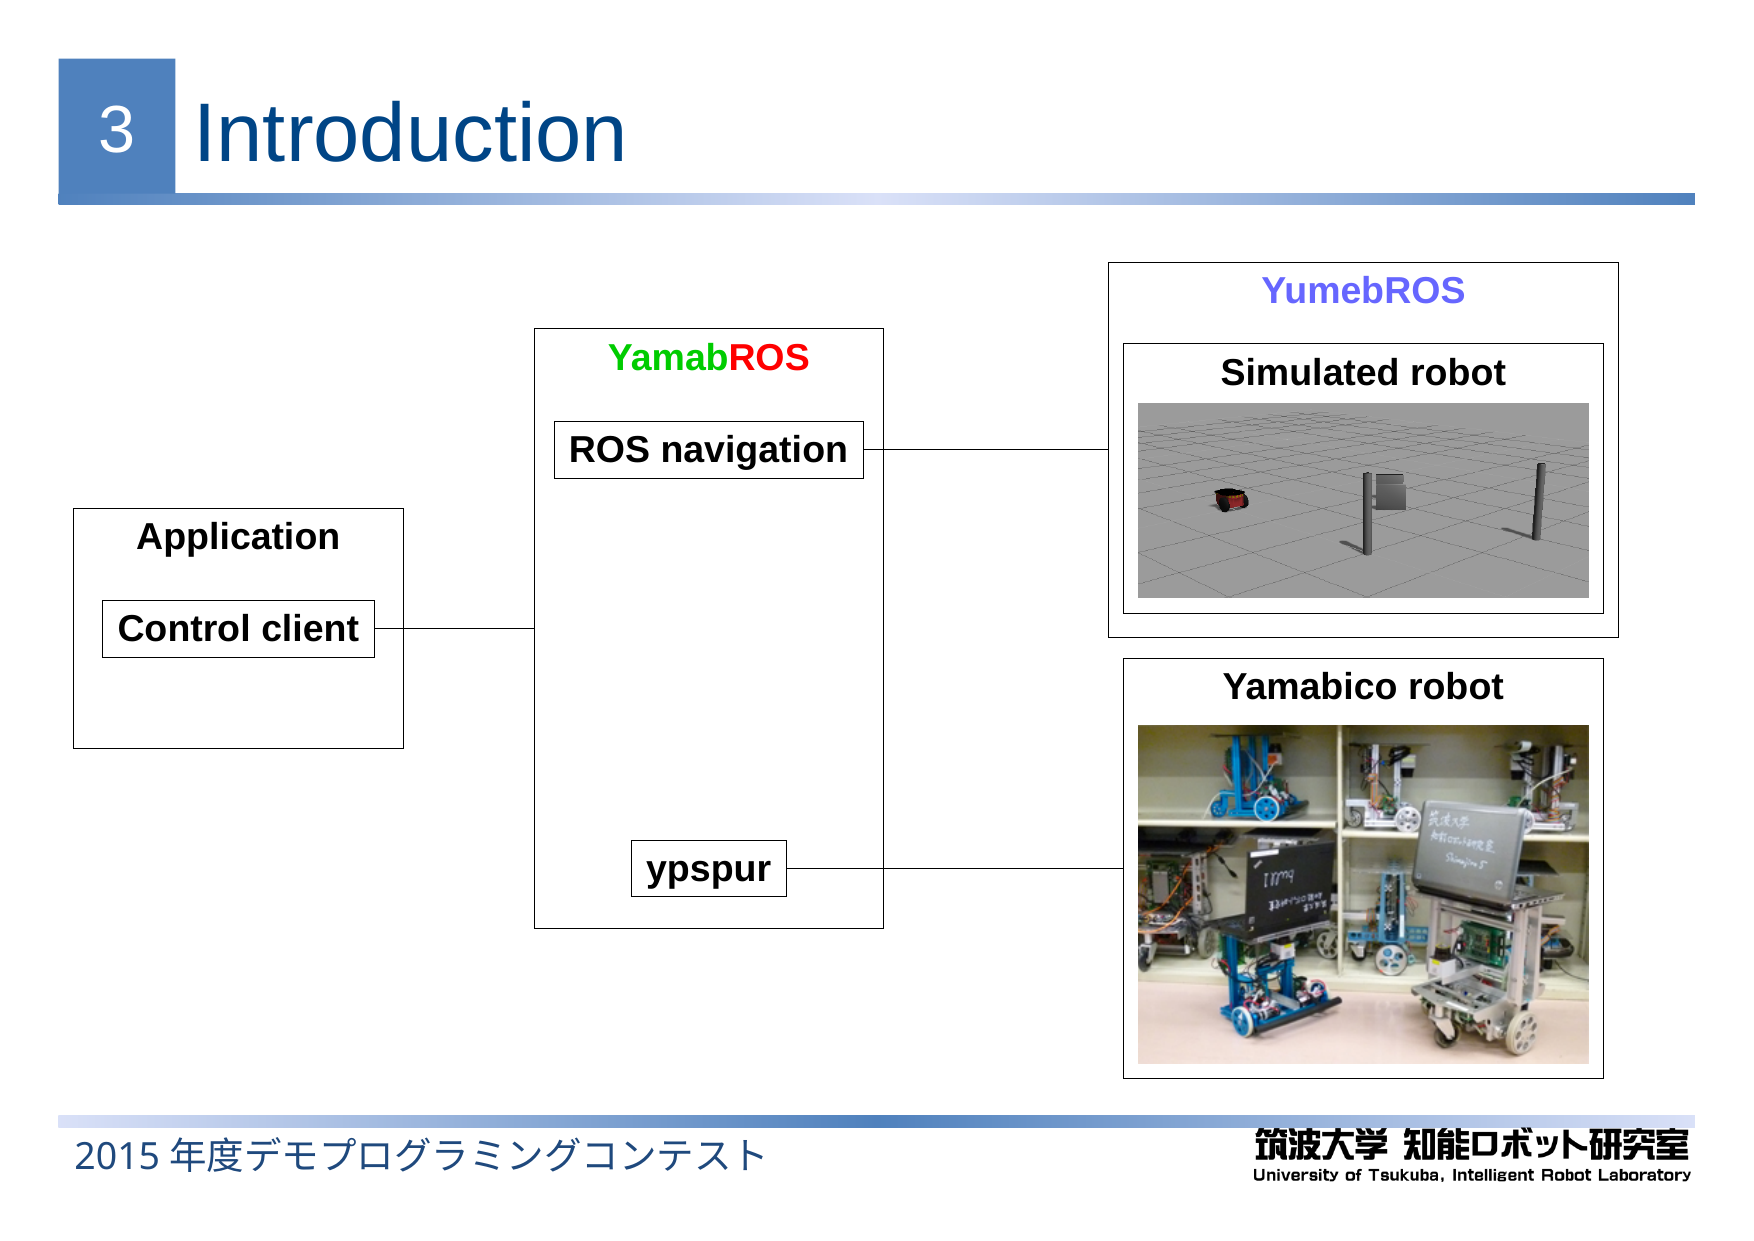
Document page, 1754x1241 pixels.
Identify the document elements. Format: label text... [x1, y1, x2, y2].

text_box YamabROS [534, 328, 884, 929]
text_box YumebROS [1108, 262, 1619, 638]
text_box Application [73, 508, 404, 749]
title Introduction [193, 61, 1651, 205]
text_box ypspur [631, 840, 787, 897]
text_box Yamabico robot [1123, 658, 1604, 1079]
picture [1138, 725, 1589, 1064]
picture [1252, 1127, 1691, 1182]
